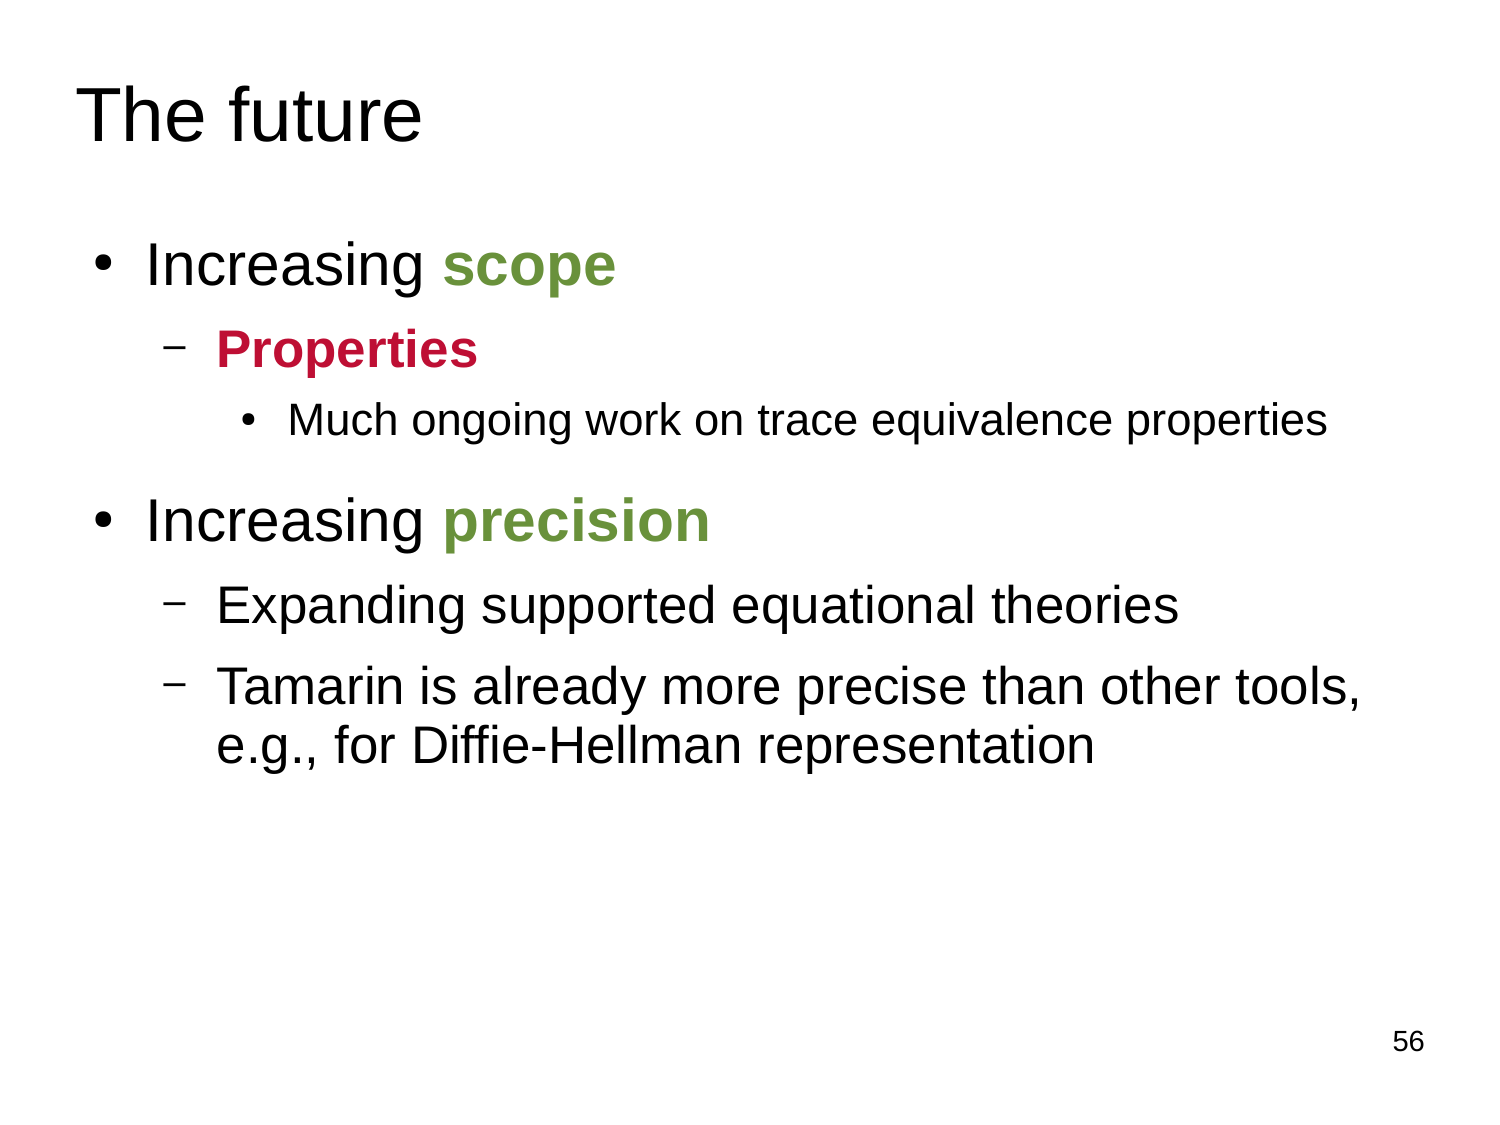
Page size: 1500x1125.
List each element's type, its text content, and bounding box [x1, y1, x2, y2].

list Increasing scope Properties Much ongoing work on trace equivalence properties Increasing precision Expanding supported equational theories Tamarin is already more precise than other tools, e.g., for Diffie-Hellman representation [75, 230, 1425, 1014]
title The future [75, 44, 1425, 185]
